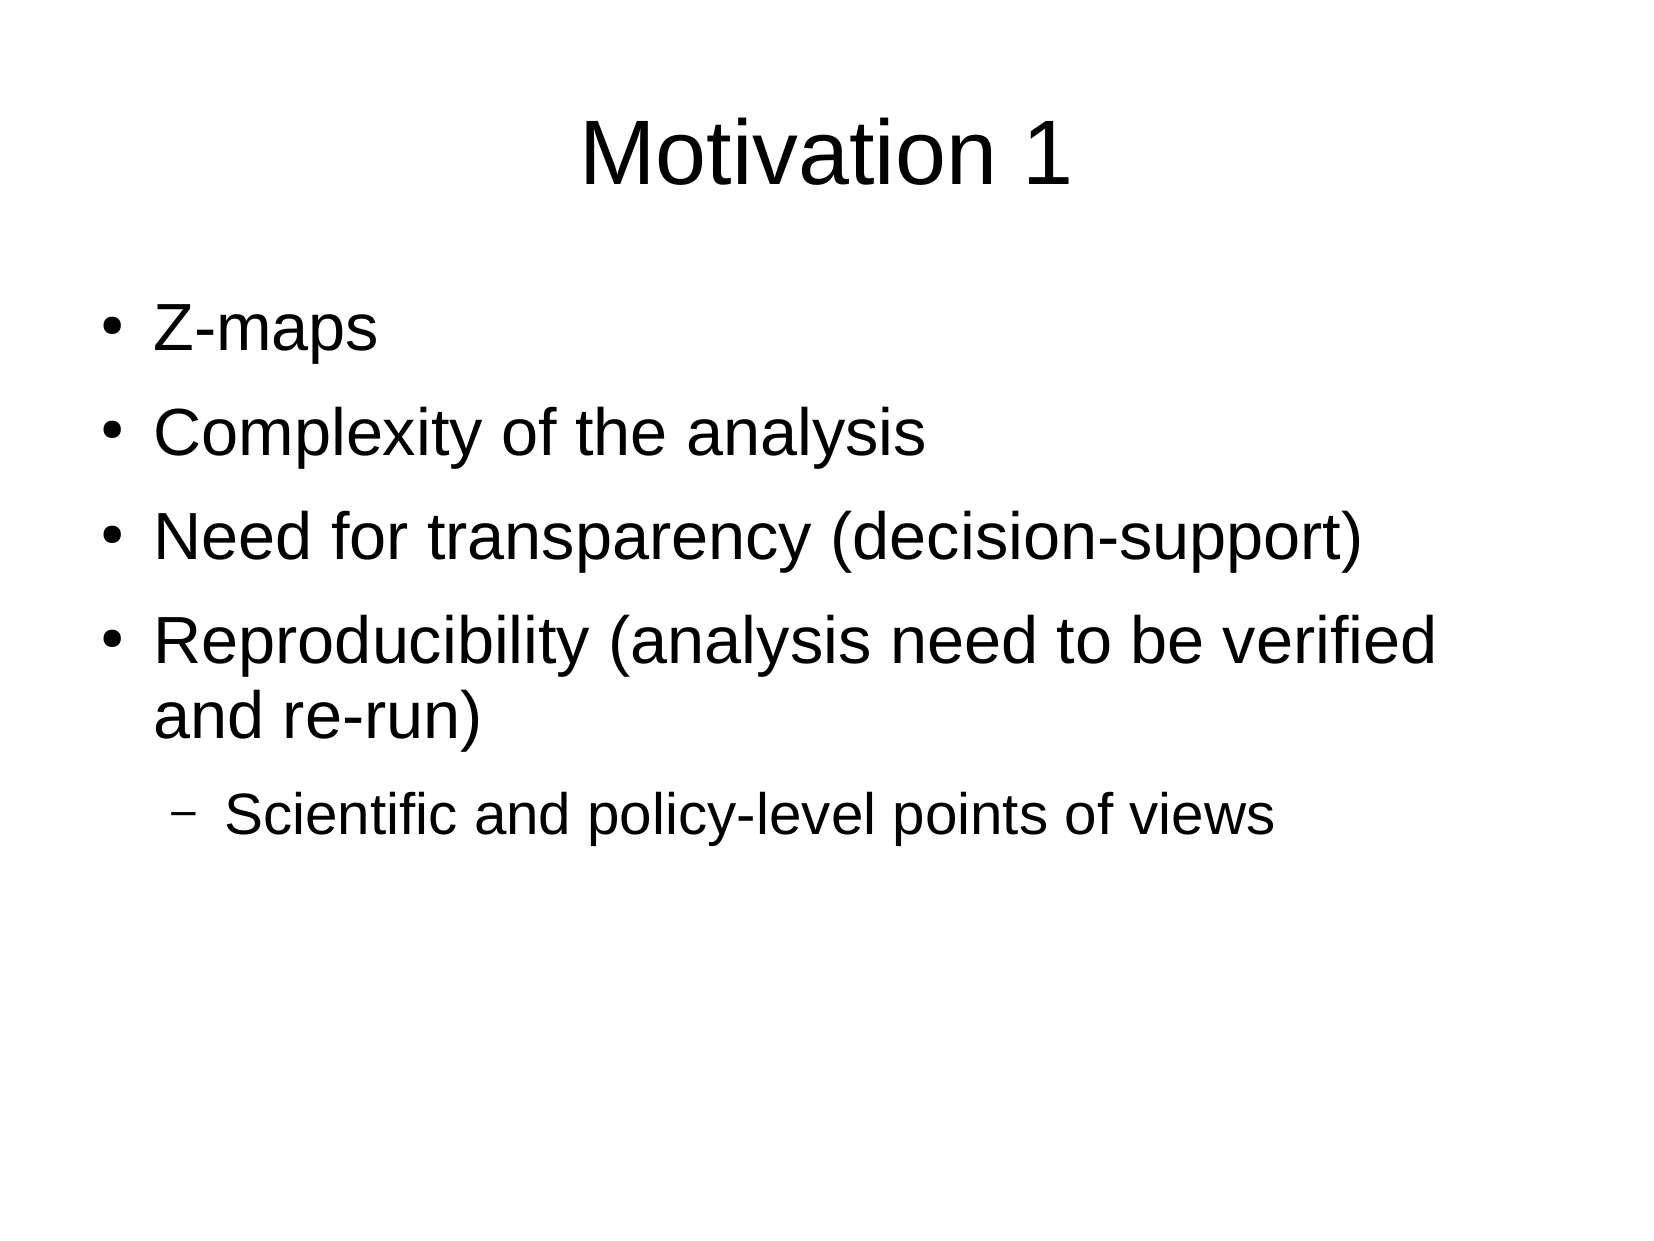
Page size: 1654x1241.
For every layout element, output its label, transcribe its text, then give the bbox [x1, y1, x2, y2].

list Z-maps Complexity of the analysis Need for transparency (decision-support) Reproducibility (analysis need to be verified and re-run) Scientific and policy-level points of views [82, 290, 1538, 1066]
title Motivation 1 [82, 49, 1571, 257]
